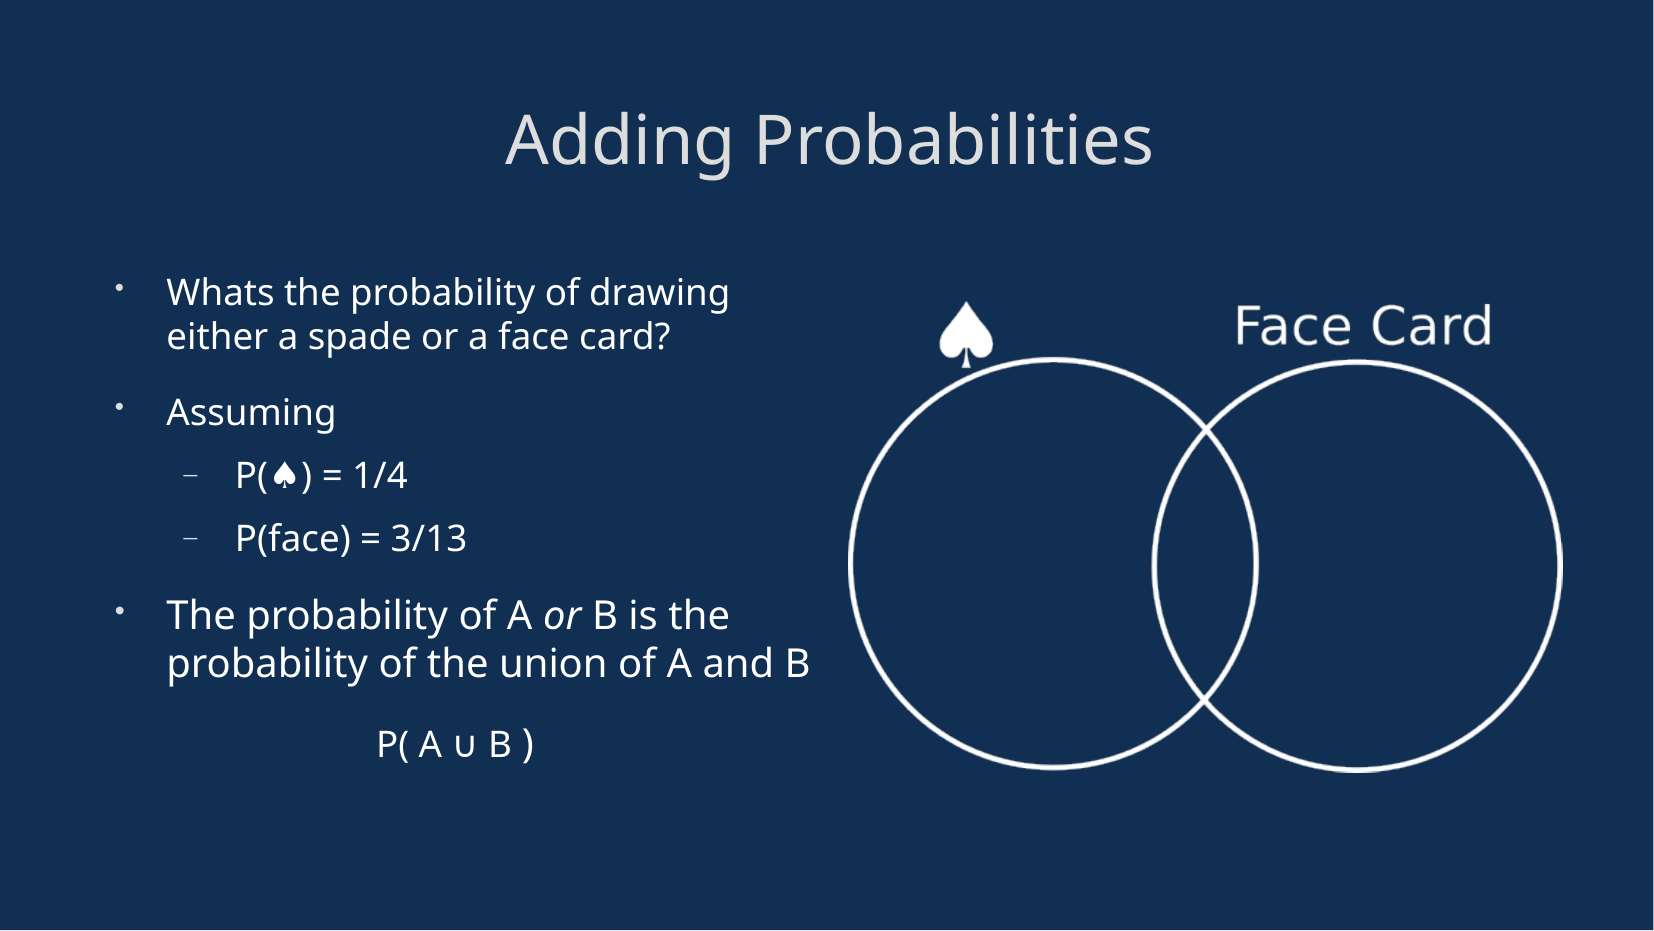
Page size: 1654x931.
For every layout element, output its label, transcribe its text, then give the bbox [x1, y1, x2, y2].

list Whats the probability of drawing either a spade or a face card? Assuming P(♠) = 1/4 P(face) = 3/13 The probability of A or B is the probability of the union of A and B P( A ∪ B ) [97, 268, 813, 806]
title Adding Probabilities [97, 56, 1563, 220]
picture [848, 301, 1563, 773]
